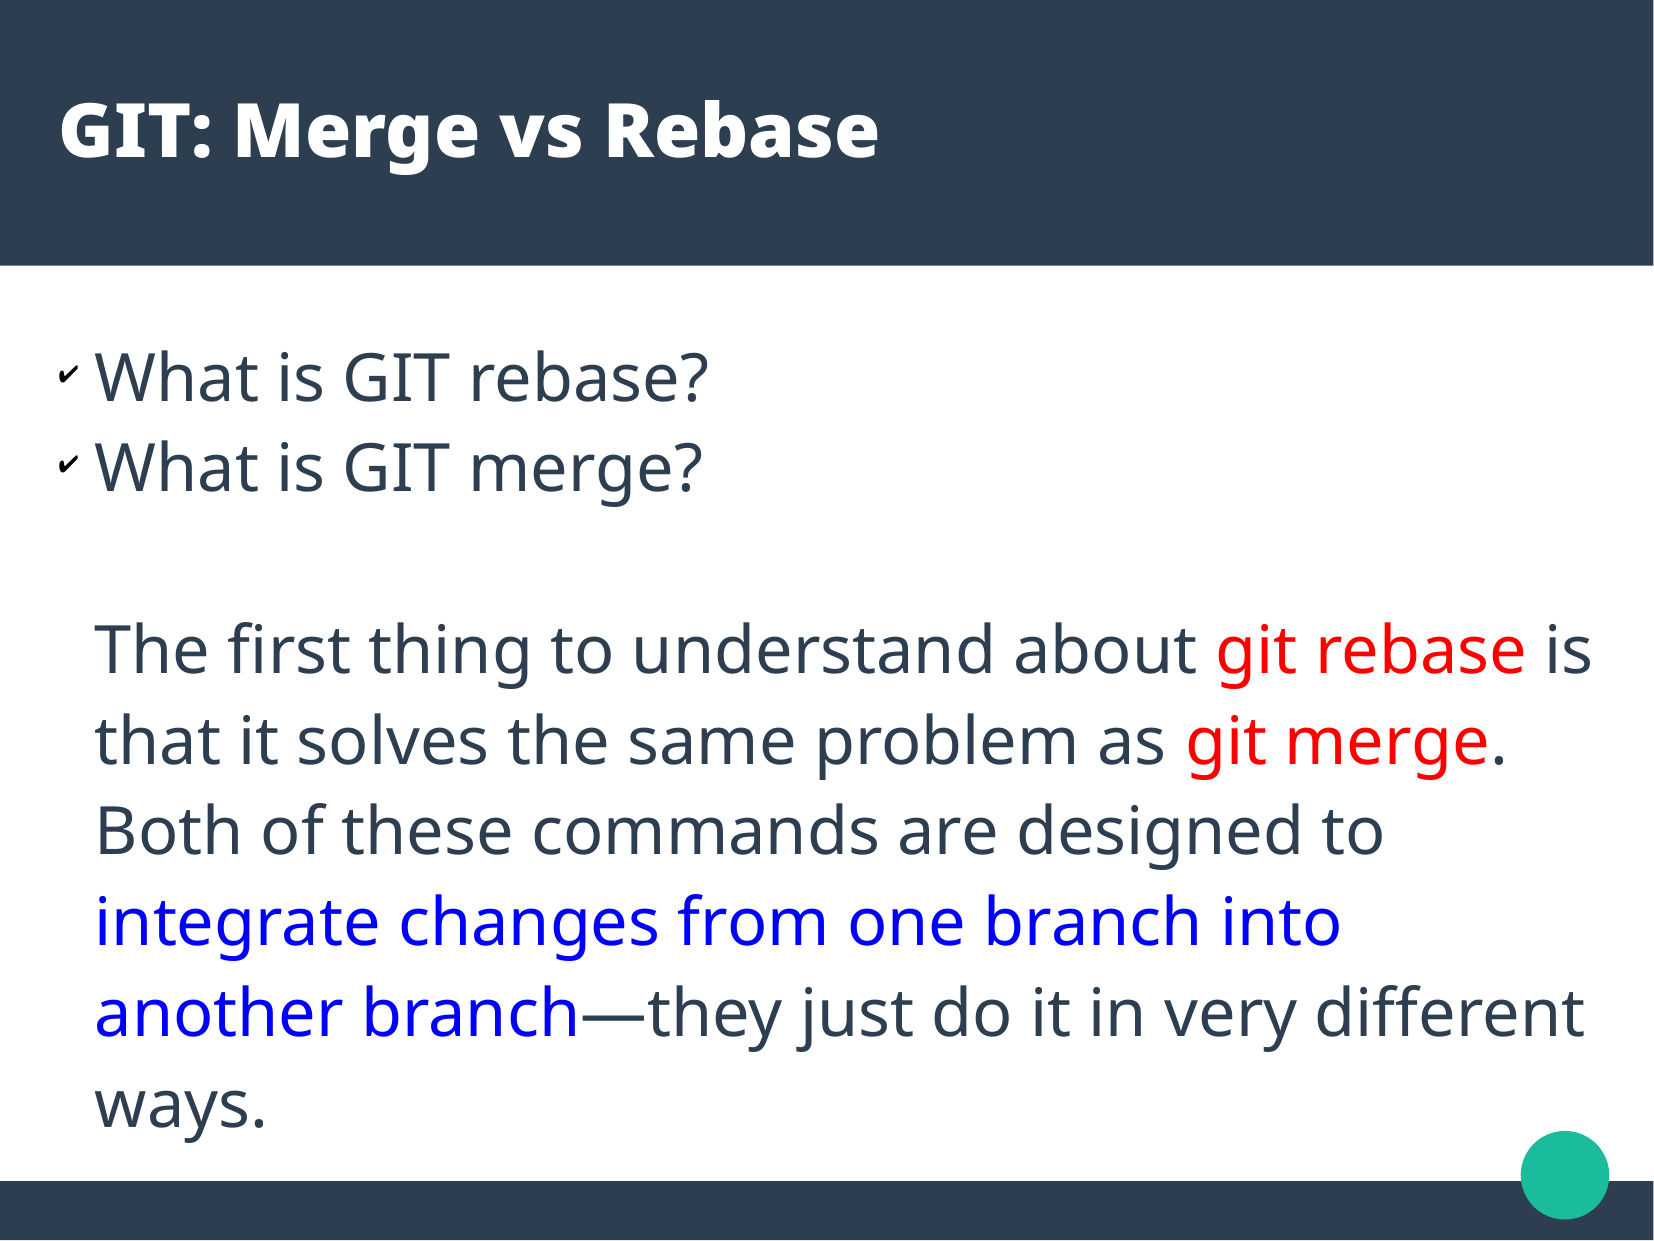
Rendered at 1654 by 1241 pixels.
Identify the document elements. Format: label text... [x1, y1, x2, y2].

subtitle What is GIT rebase? What is GIT merge? The first thing to understand about git rebase is that it solves the same problem as git merge. Both of these commands are designed to integrate changes from one branch into another branch—they just do it in very different ways. [59, 271, 1595, 1205]
title GIT: Merge vs Rebase [59, 40, 1595, 216]
